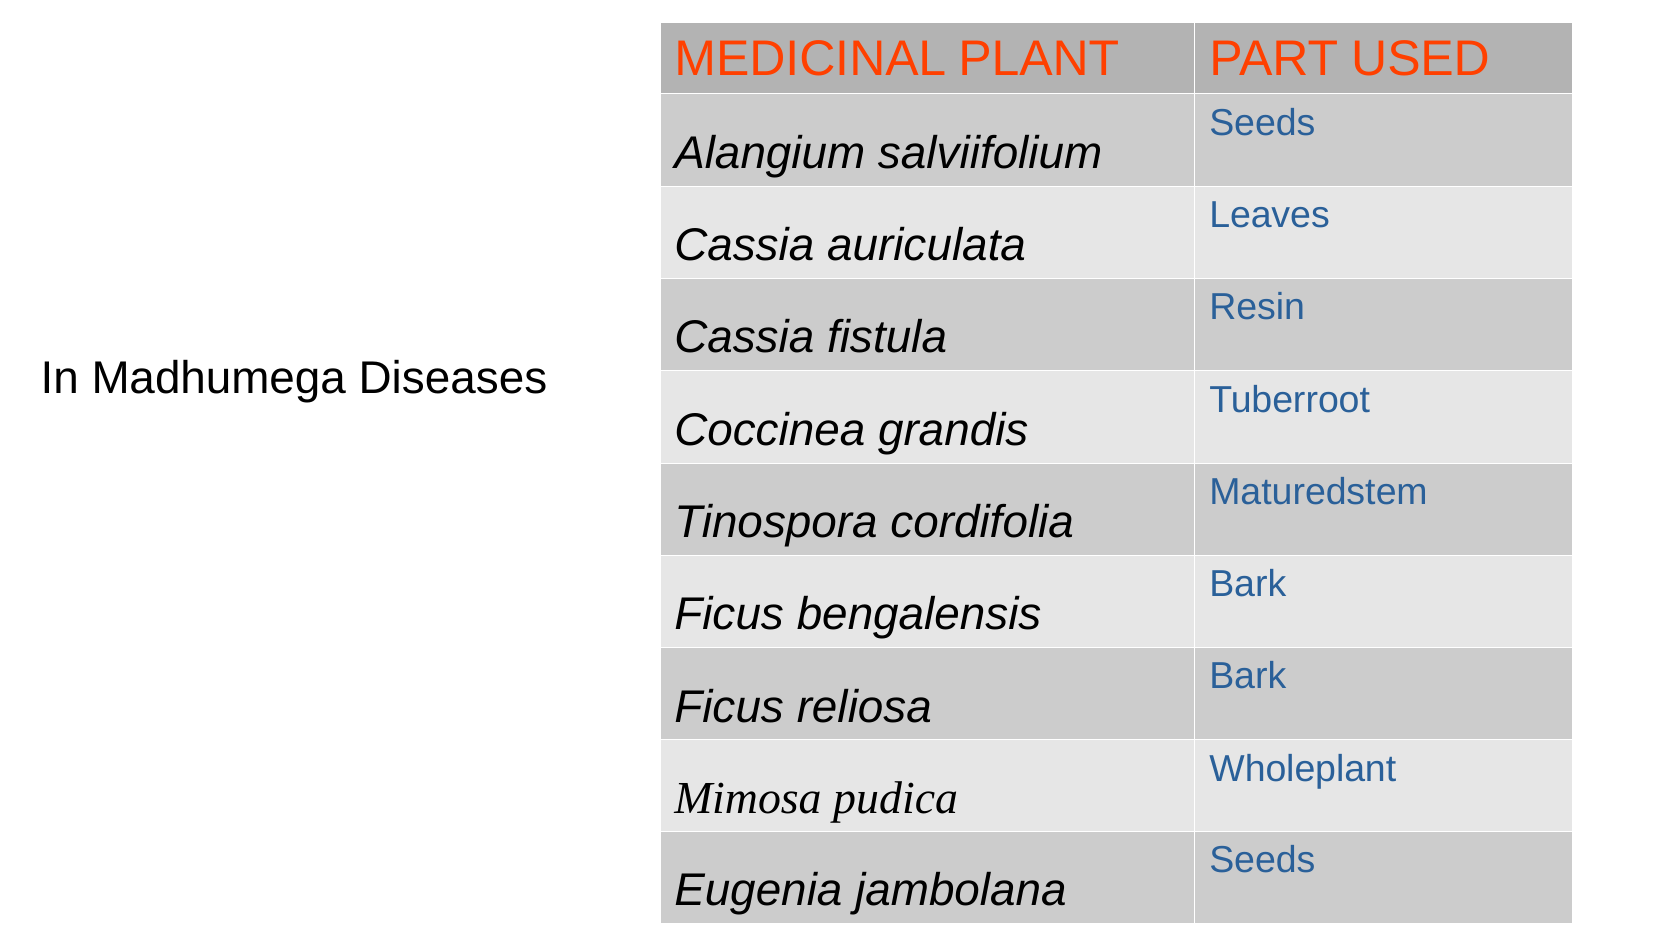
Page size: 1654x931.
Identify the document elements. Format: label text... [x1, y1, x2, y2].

table_cell Tinospora cordifolia [661, 464, 1194, 555]
table_cell Seeds [1195, 94, 1572, 186]
table_cell Tuberroot [1195, 371, 1572, 463]
table_cell Mimosa pudica [661, 740, 1194, 831]
table_cell Leaves [1195, 187, 1572, 278]
table_cell Ficus bengalensis [661, 556, 1194, 647]
table_cell Cassia auriculata [661, 187, 1194, 278]
table_header MEDICINAL PLANT [661, 23, 1194, 93]
table_cell Resin [1195, 279, 1572, 370]
table_cell Seeds [1195, 832, 1572, 923]
table_cell Ficus reliosa [661, 648, 1194, 739]
table_cell Eugenia jambolana [661, 832, 1194, 923]
table_cell Bark [1195, 556, 1572, 647]
title In Madhumega Diseases [0, 300, 660, 456]
table_cell Coccinea grandis [661, 371, 1194, 463]
table_cell Bark [1195, 648, 1572, 739]
table_header PART USED [1195, 23, 1572, 93]
table_cell Wholeplant [1195, 740, 1572, 831]
table_cell Alangium salviifolium [661, 94, 1194, 186]
table_cell Cassia fistula [661, 279, 1194, 370]
table_cell Maturedstem [1195, 464, 1572, 555]
